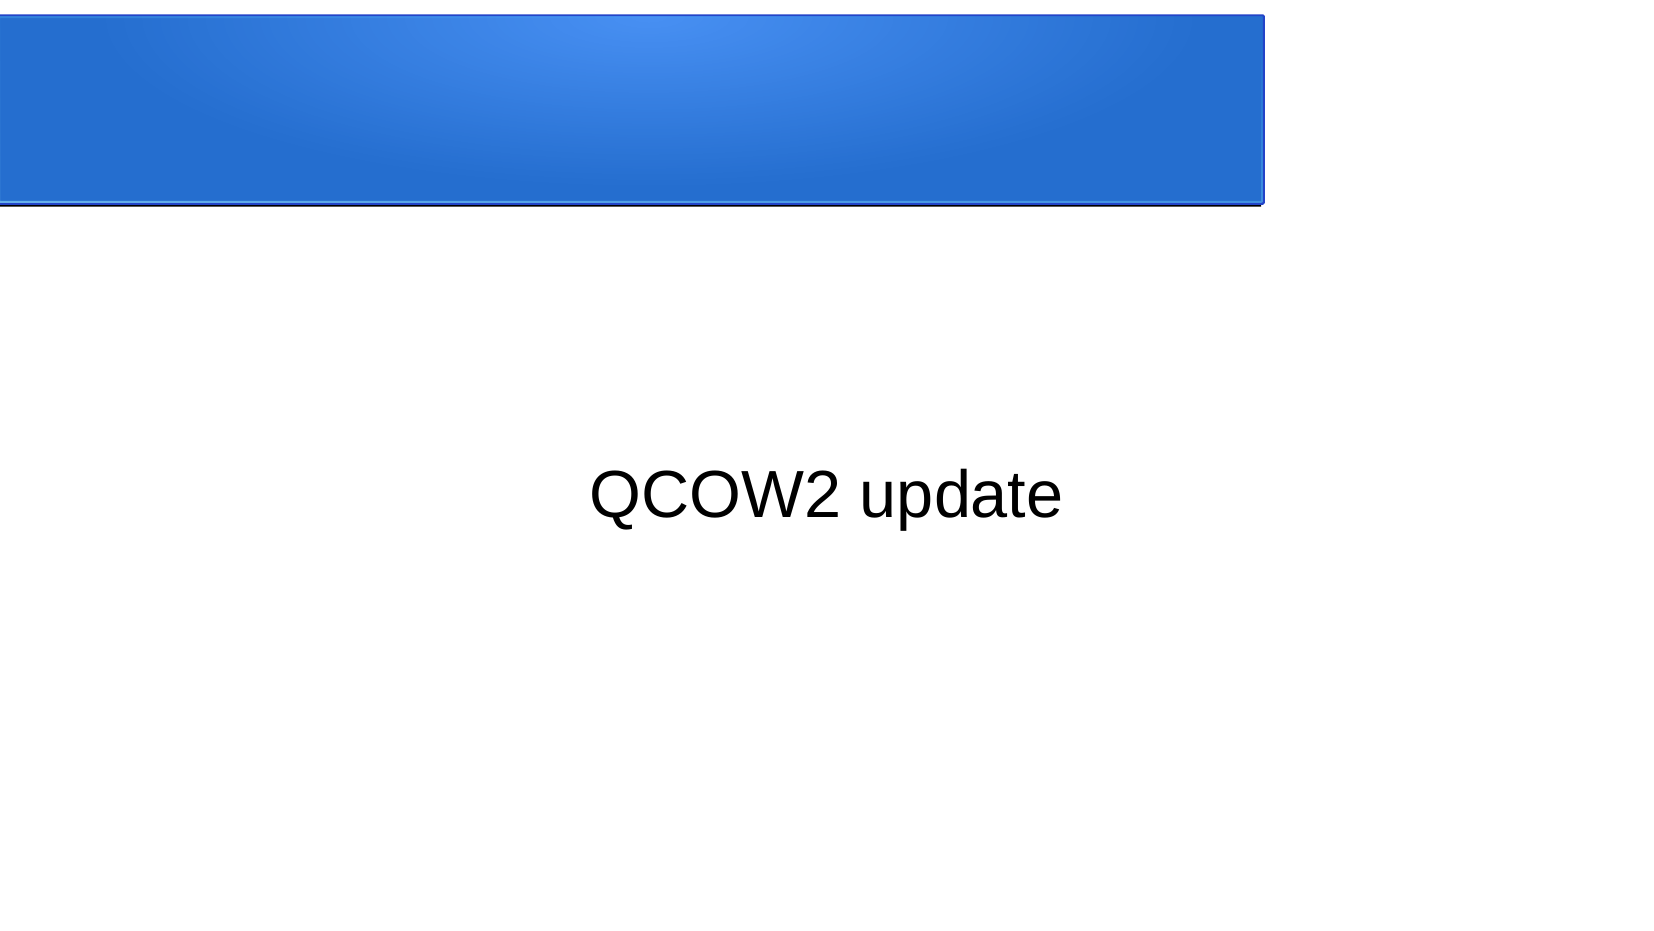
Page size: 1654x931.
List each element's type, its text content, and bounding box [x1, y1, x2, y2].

subtitle QCOW2 update [82, 224, 1571, 764]
